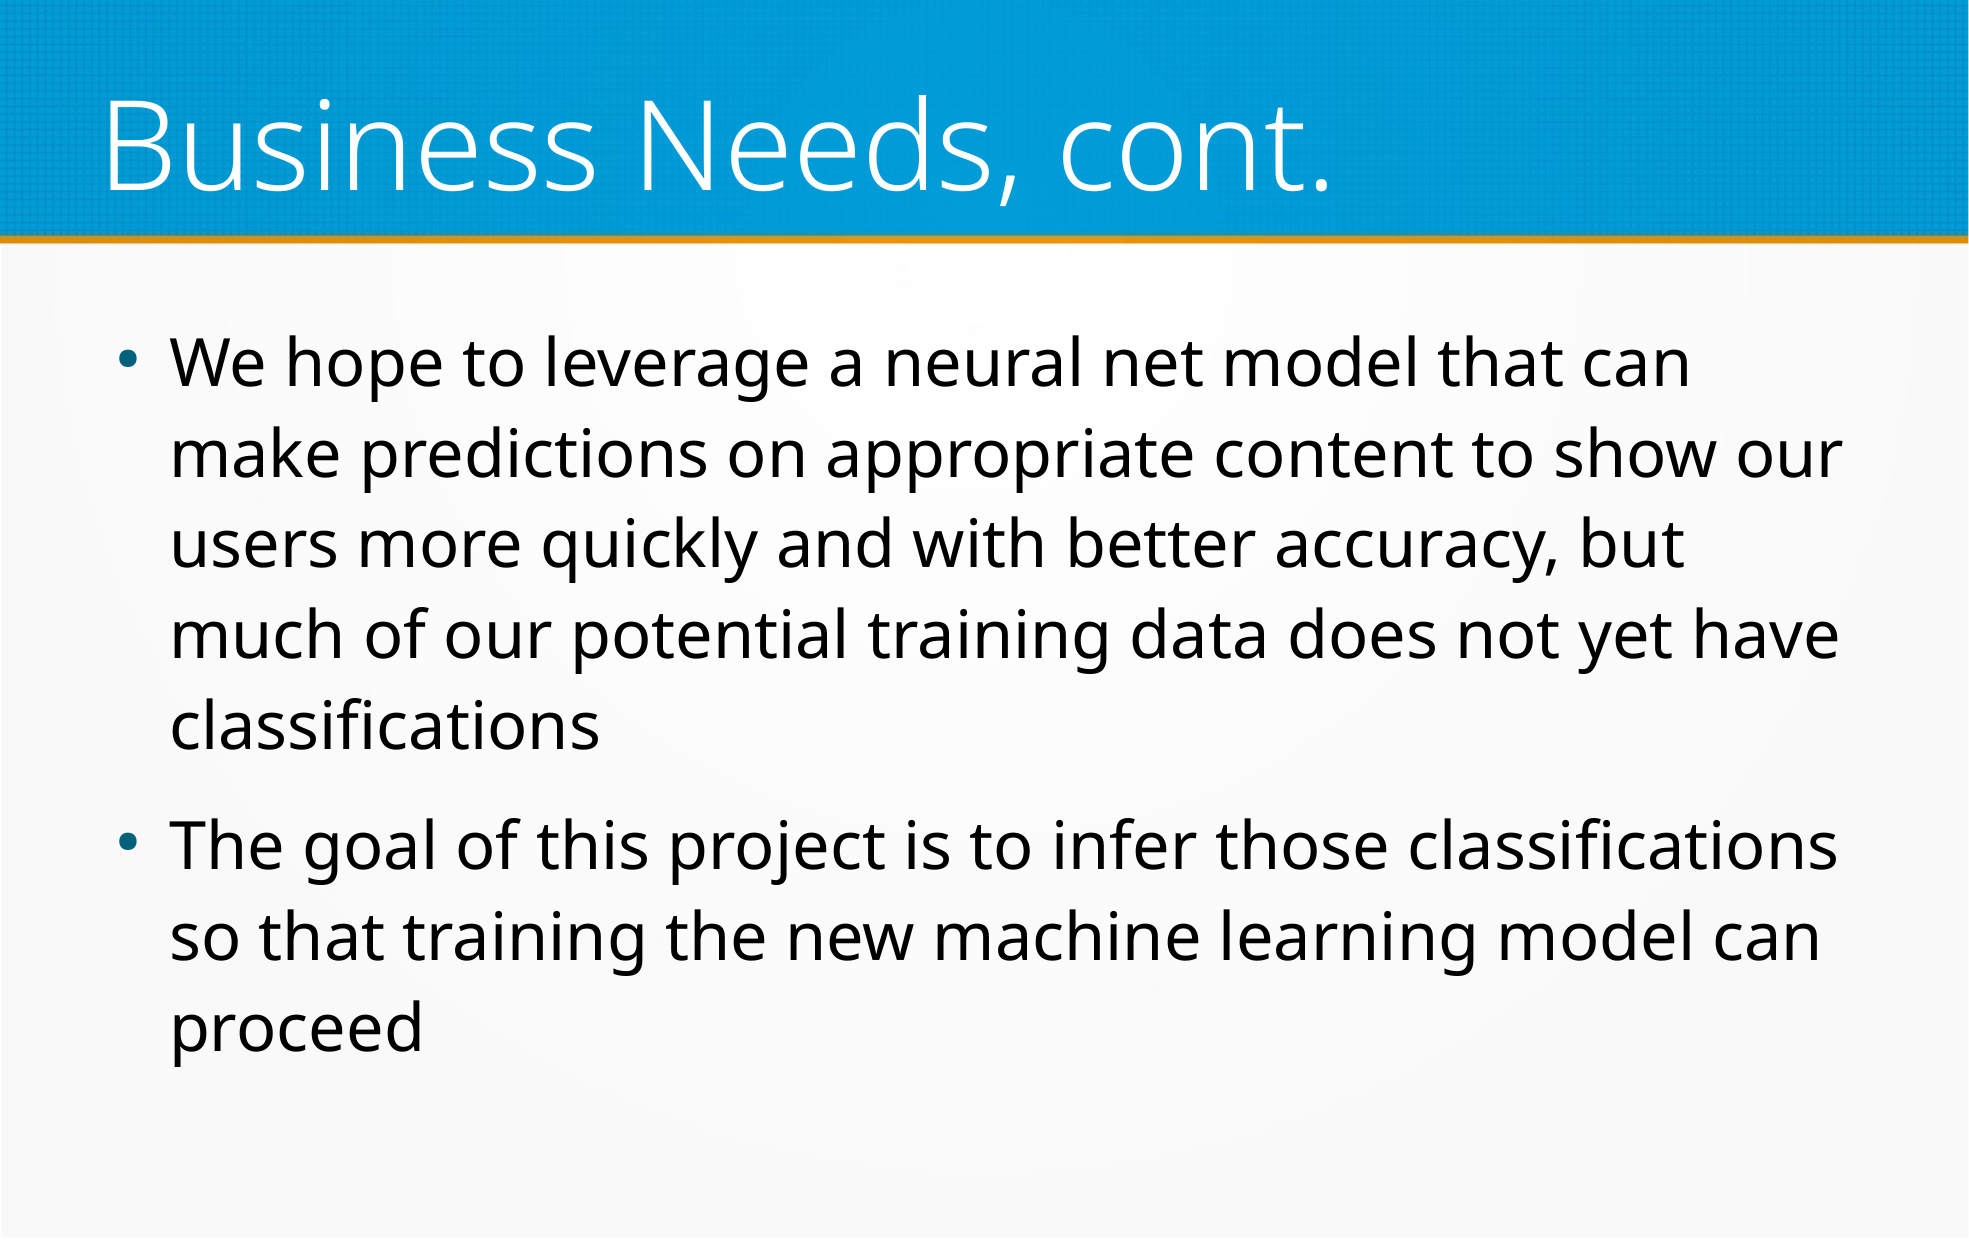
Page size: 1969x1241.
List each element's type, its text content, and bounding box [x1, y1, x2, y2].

picture [0, 233, 1969, 1241]
title Business Needs, cont. [98, 19, 1870, 227]
list We hope to leverage a neural net model that can make predictions on appropriate content to show our users more quickly and with better accuracy, but much of our potential training data does not yet have classifications The goal of this project is to infer those classifications so that training the new machine learning model can proceed [98, 315, 1861, 1081]
